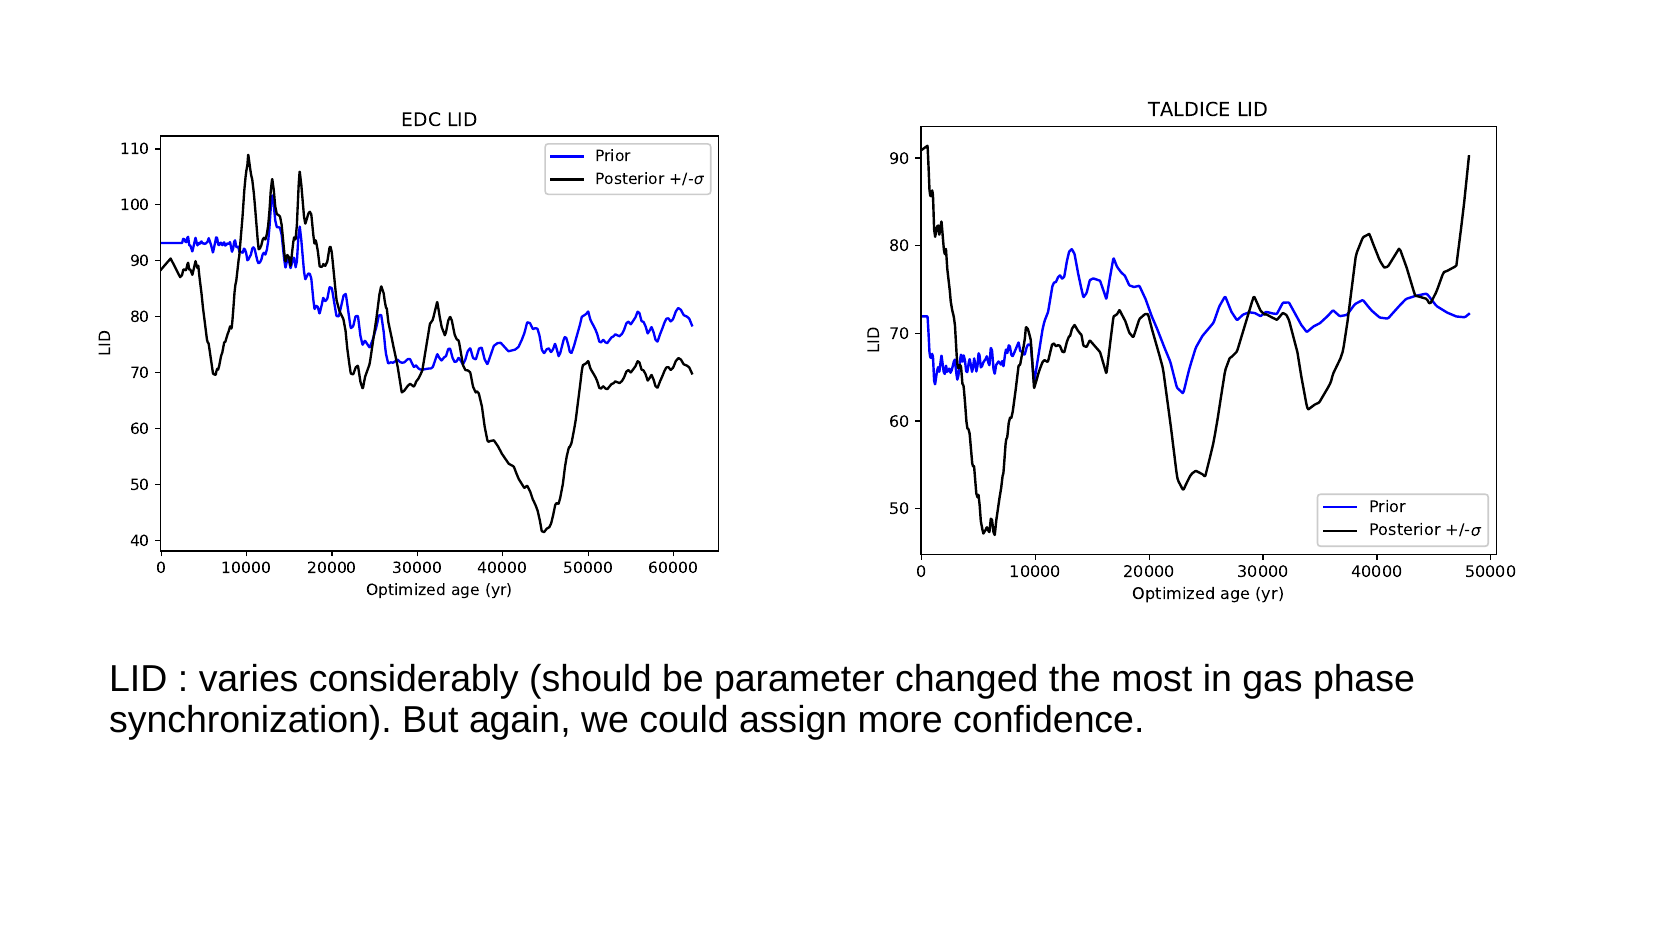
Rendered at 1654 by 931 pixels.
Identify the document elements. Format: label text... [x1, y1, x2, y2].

picture [70, 70, 791, 611]
text_box LID : varies considerably (should be parameter changed the most in gas phase synchronization). But again, we could assign more confidence. [94, 649, 1536, 749]
picture [828, 59, 1571, 616]
